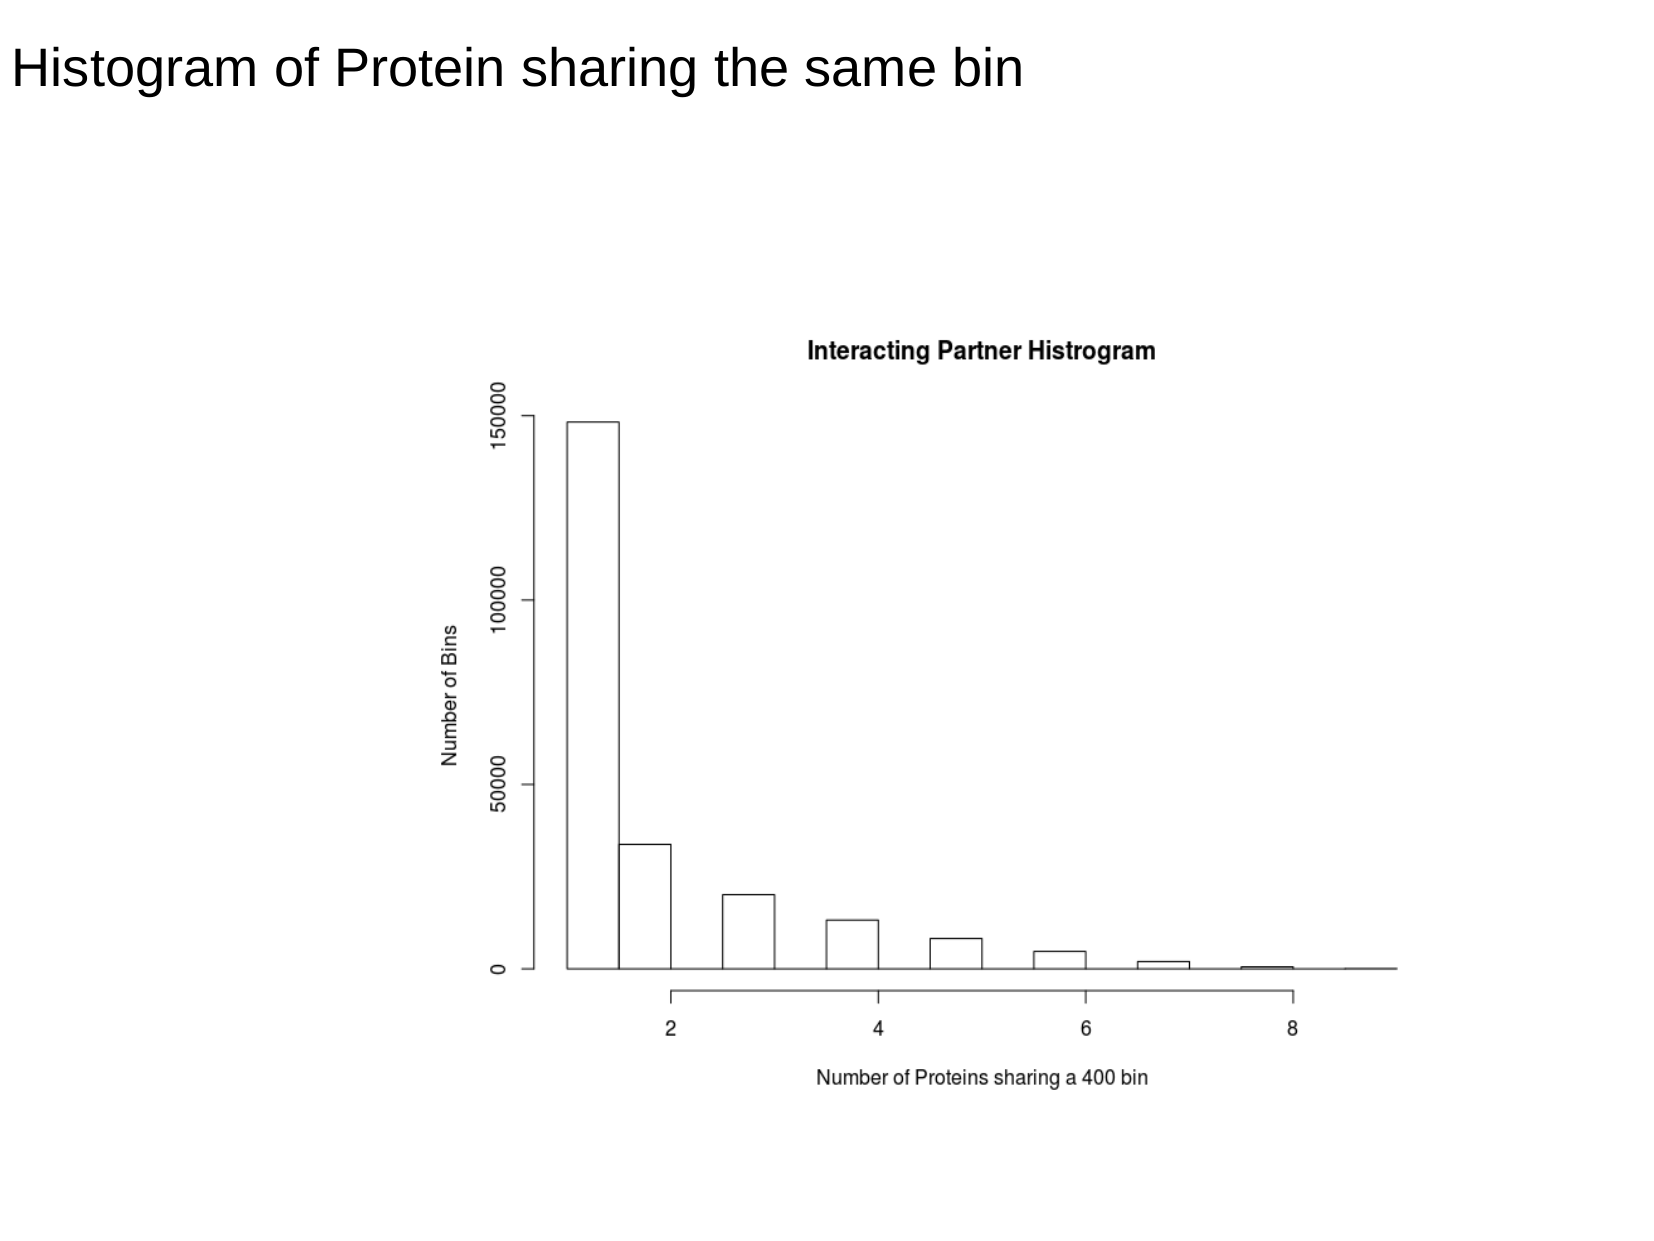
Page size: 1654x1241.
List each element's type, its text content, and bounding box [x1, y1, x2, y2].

picture [435, 299, 1481, 1118]
title Histogram of Protein sharing the same bin [11, 15, 1576, 121]
